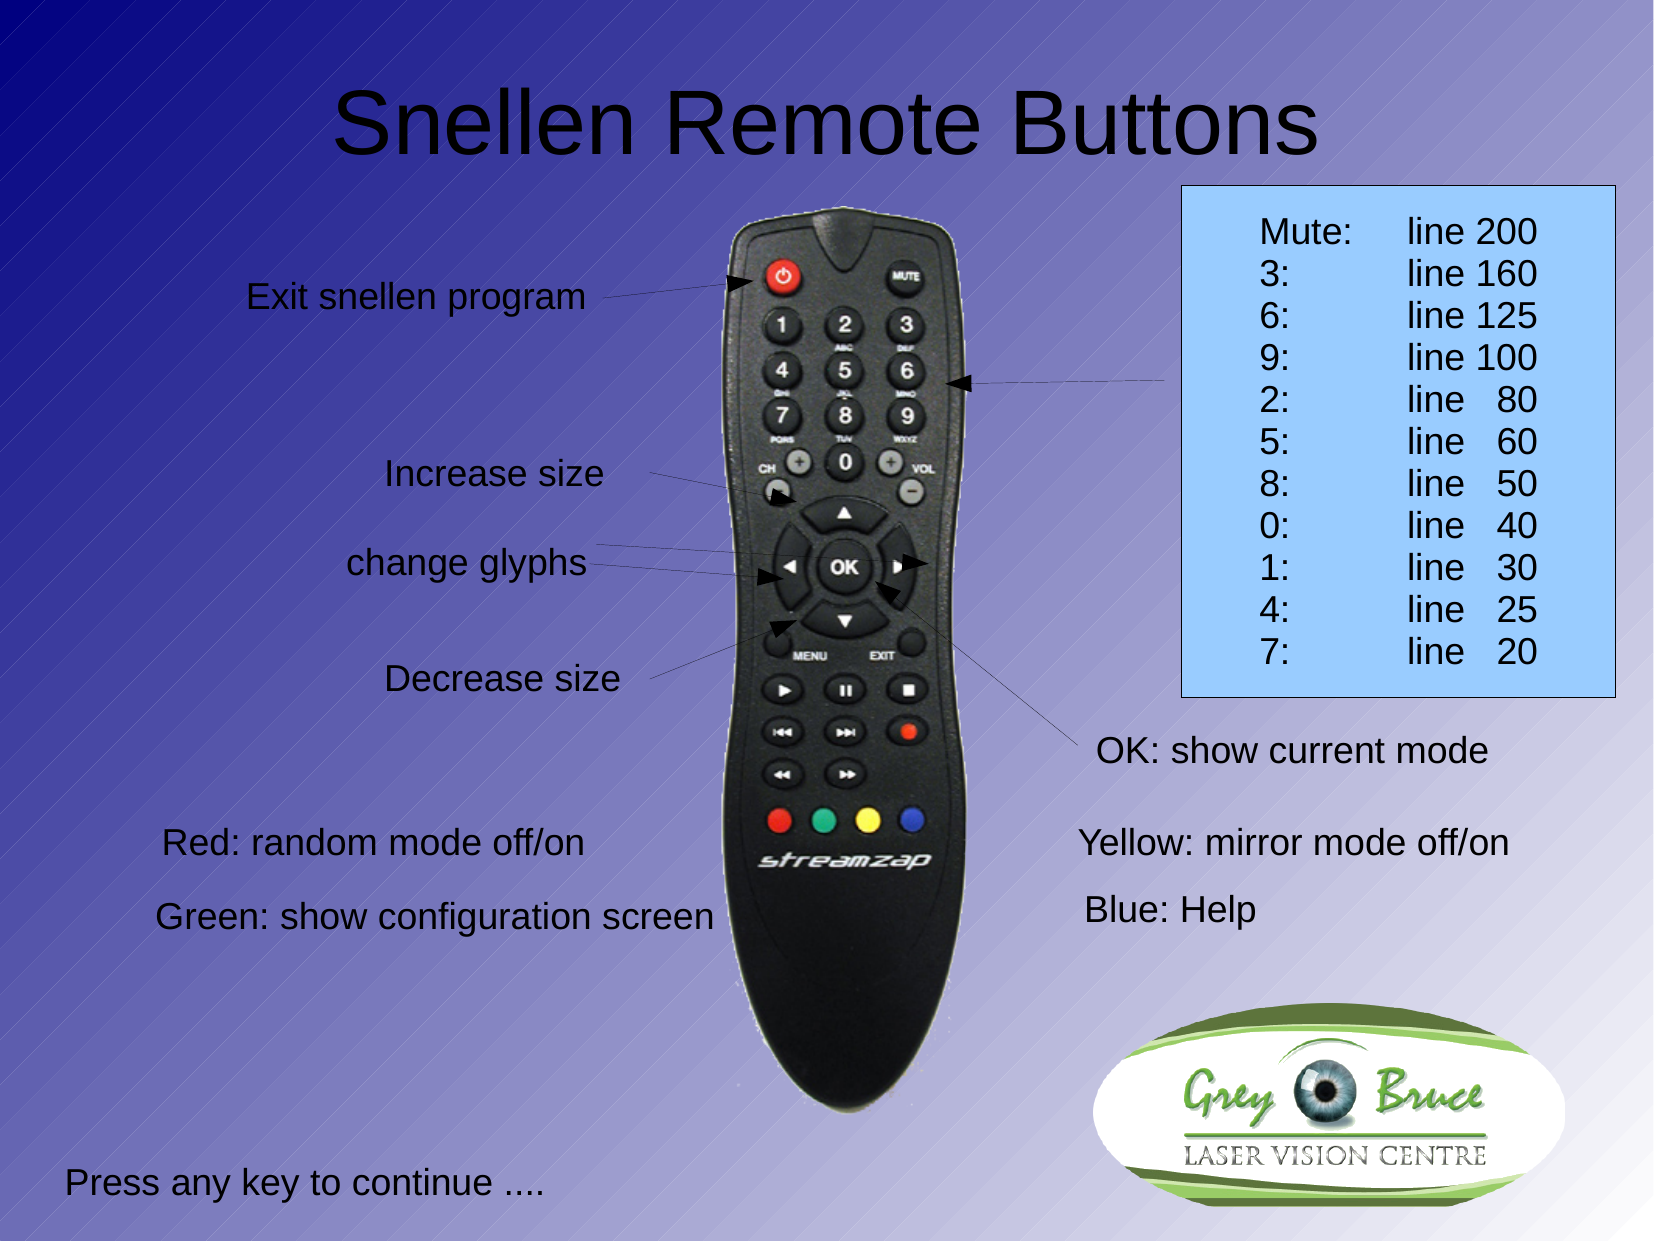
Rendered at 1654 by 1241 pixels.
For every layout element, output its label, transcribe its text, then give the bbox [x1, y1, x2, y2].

text_box Increase size [369, 445, 621, 502]
title Snellen Remote Buttons [82, 38, 1571, 207]
text_box OK: show current mode [1081, 722, 1505, 780]
picture [1093, 1003, 1565, 1207]
text_box Blue: Help [1069, 881, 1272, 939]
text_box Yellow: mirror mode off/on [1062, 814, 1526, 872]
picture [714, 206, 975, 1118]
text_box Decrease size [369, 649, 637, 707]
text_box Red: random mode off/on [146, 814, 602, 872]
text_box Exit snellen program [231, 267, 603, 325]
text_box Press any key to continue .... [49, 1153, 562, 1211]
text_box Mute: line 200 3: line 160 6: line 125 9: line 100 2: line 80 5: line 60 8: line 50 0: line 40 1: line 30 4: line 25 7: line 20 [1181, 185, 1616, 698]
text_box change glyphs [331, 534, 603, 592]
text_box Green: show configuration screen [140, 887, 731, 945]
